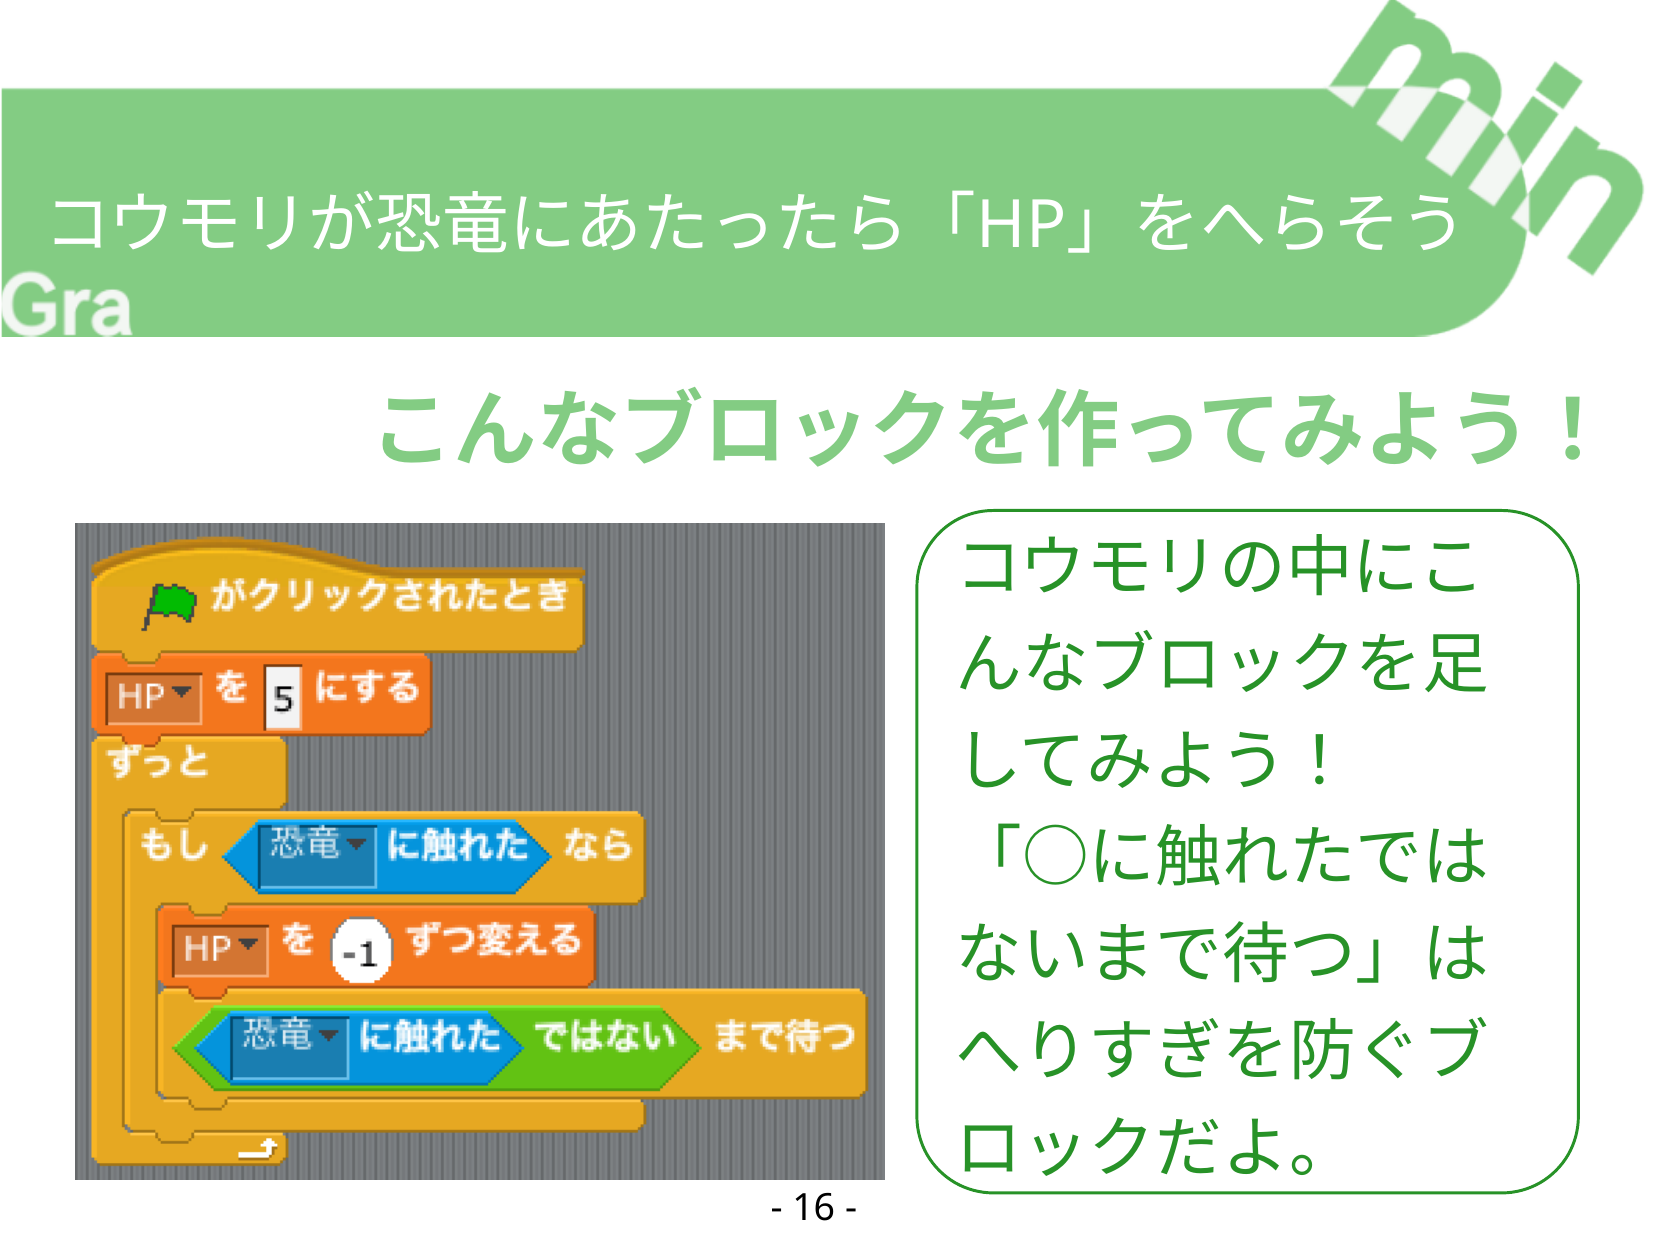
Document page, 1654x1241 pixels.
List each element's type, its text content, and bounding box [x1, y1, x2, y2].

text_box - 16 - [755, 1173, 898, 1241]
text_box コウモリの中にこんなブロックを足してみよう！ 「○に触れたではないまで待つ」はへりすぎを防ぐブロックだよ。 [916, 510, 1579, 1193]
text_box こんなブロックを作ってみよう！ [35, 355, 1630, 494]
picture [1, 0, 1654, 337]
picture [75, 523, 885, 1181]
title コウモリが恐竜にあたったら「HP」をへらそう [11, 113, 1501, 324]
